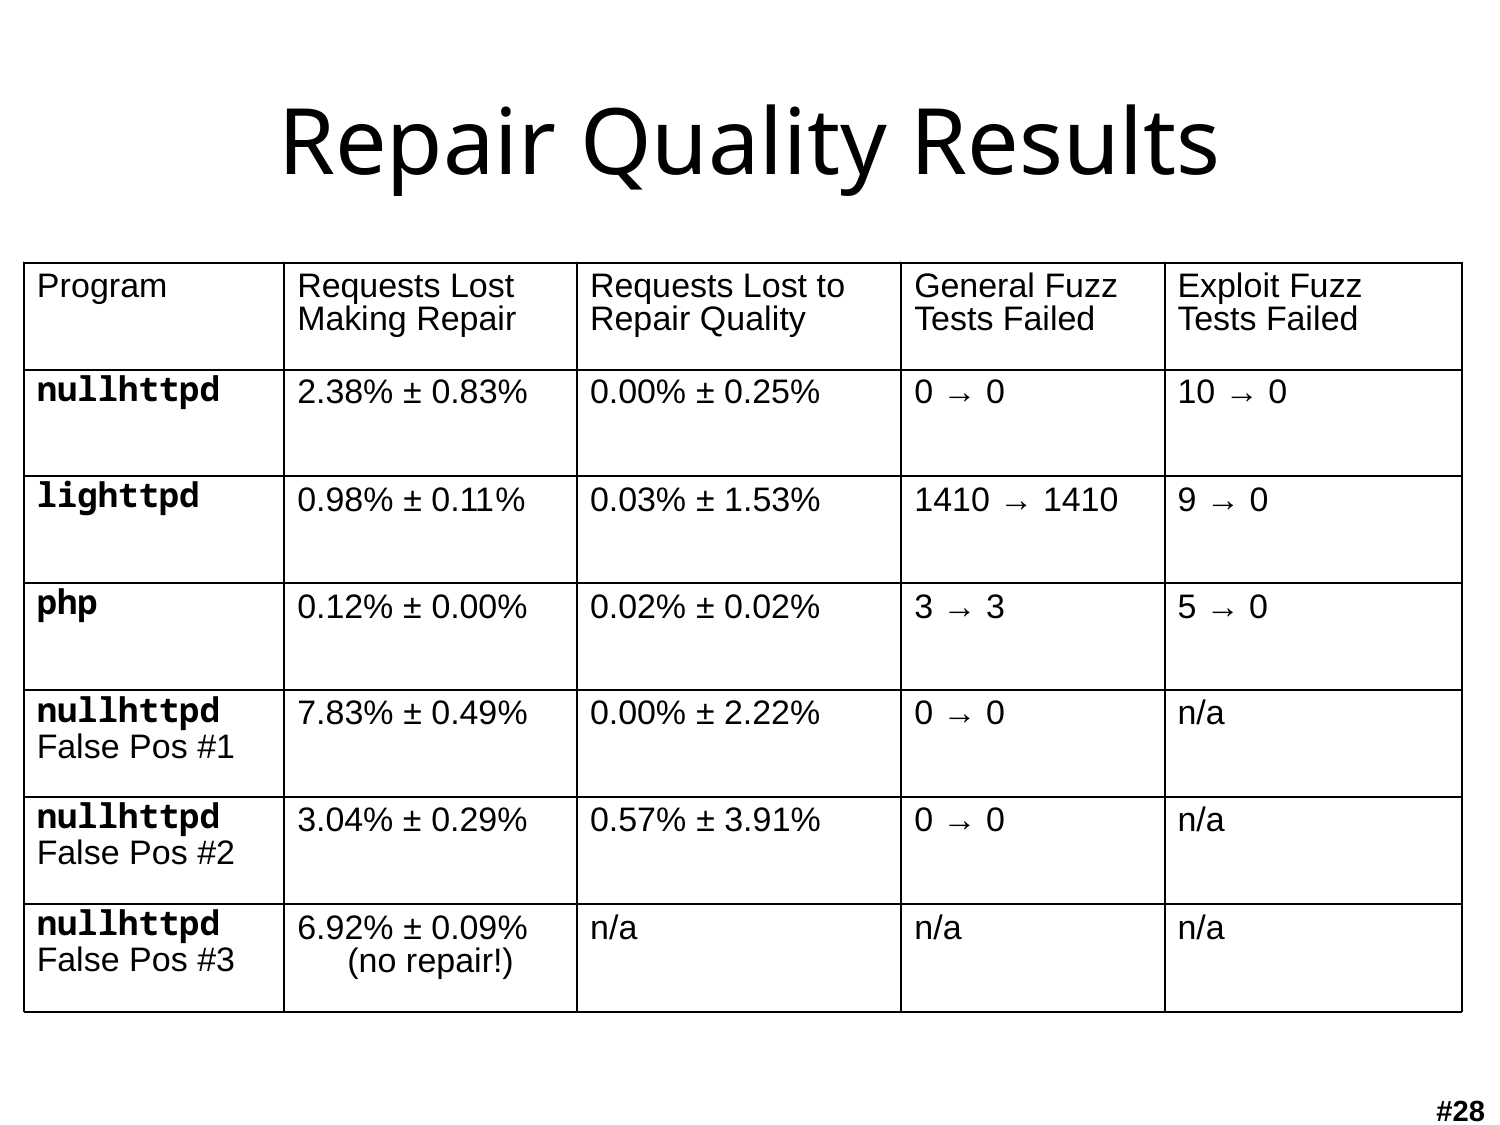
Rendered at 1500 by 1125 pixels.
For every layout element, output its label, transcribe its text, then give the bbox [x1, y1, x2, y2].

title Repair Quality Results [24, 45, 1476, 233]
picture [22, 261, 1463, 1013]
